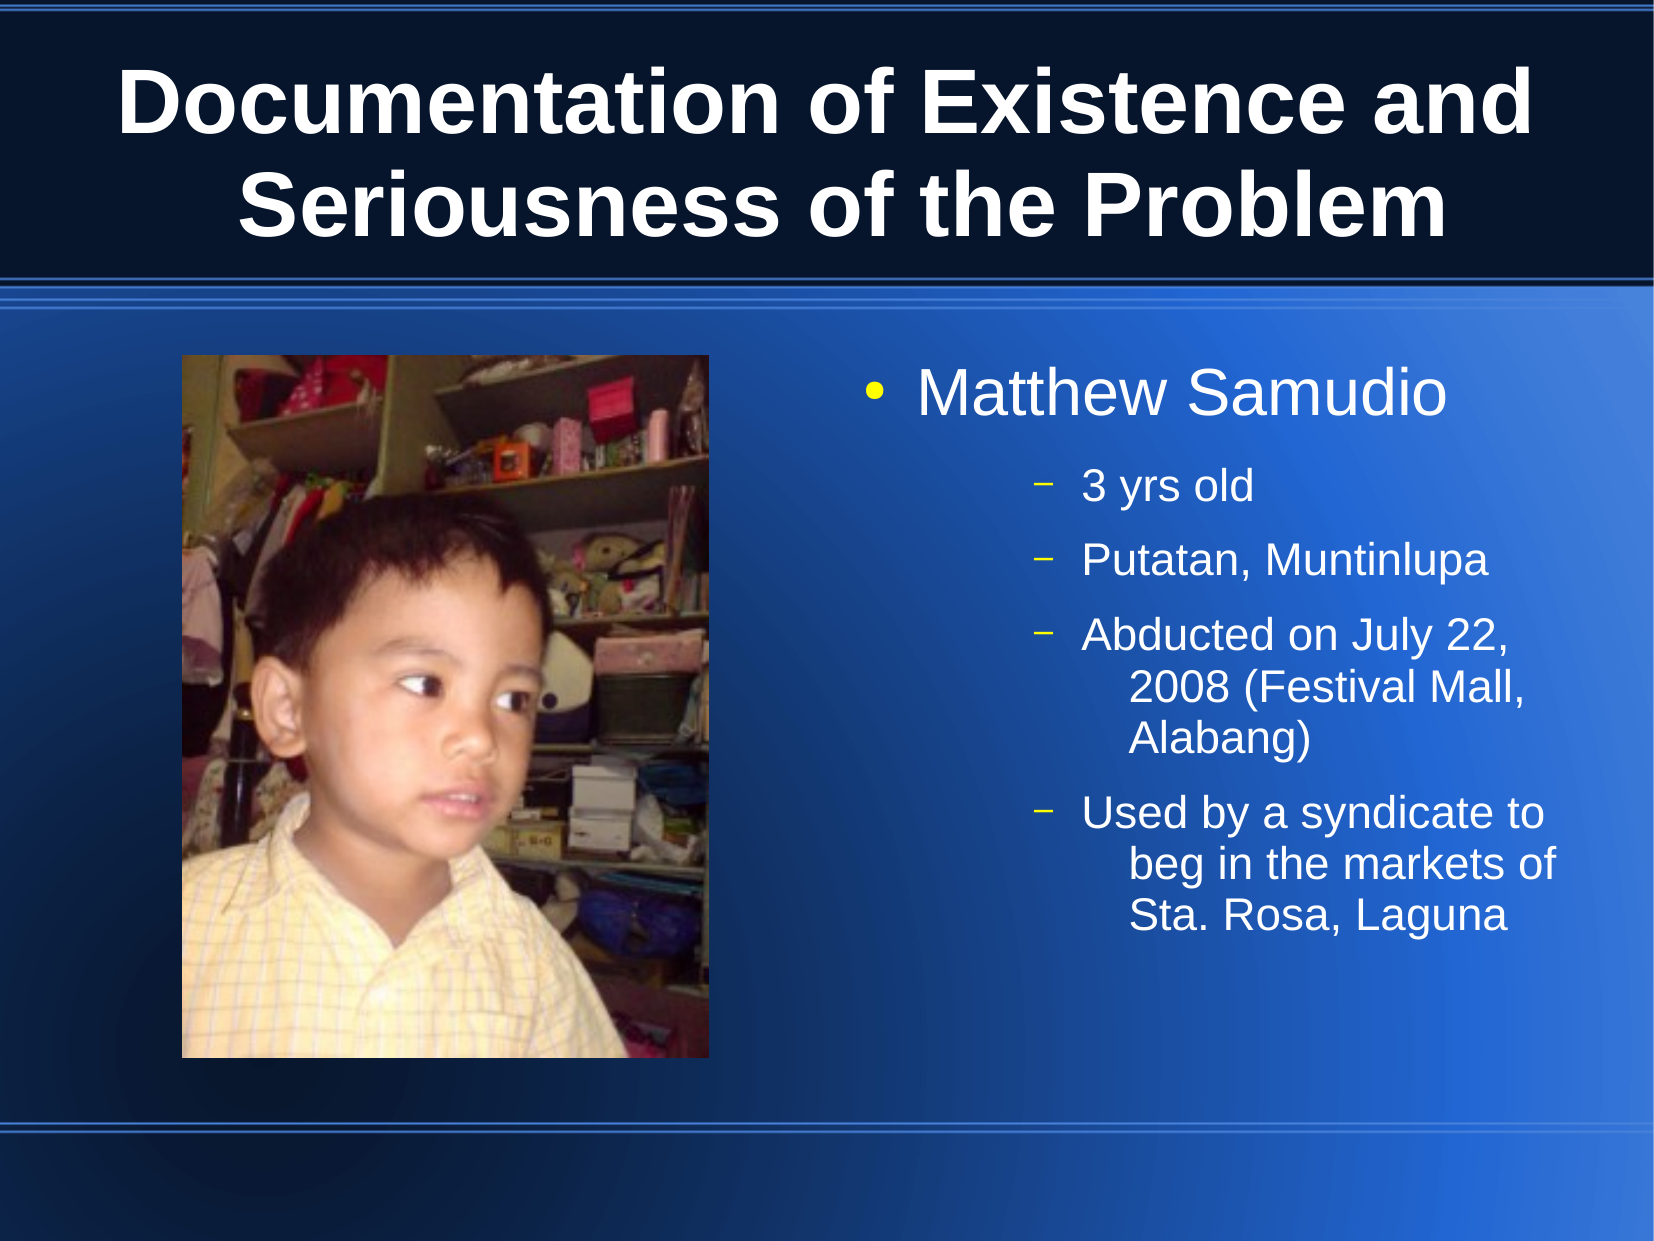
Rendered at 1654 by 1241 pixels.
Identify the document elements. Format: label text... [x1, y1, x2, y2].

title Documentation of Existence and Seriousness of the Problem [82, 49, 1571, 257]
list Matthew Samudio 3 yrs old Putatan, Muntinlupa Abducted on July 22, 2008 (Festival Mall, Alabang) Used by a syndicate to beg in the markets of Sta. Rosa, Laguna [845, 355, 1572, 1058]
picture [0, 0, 1654, 1241]
